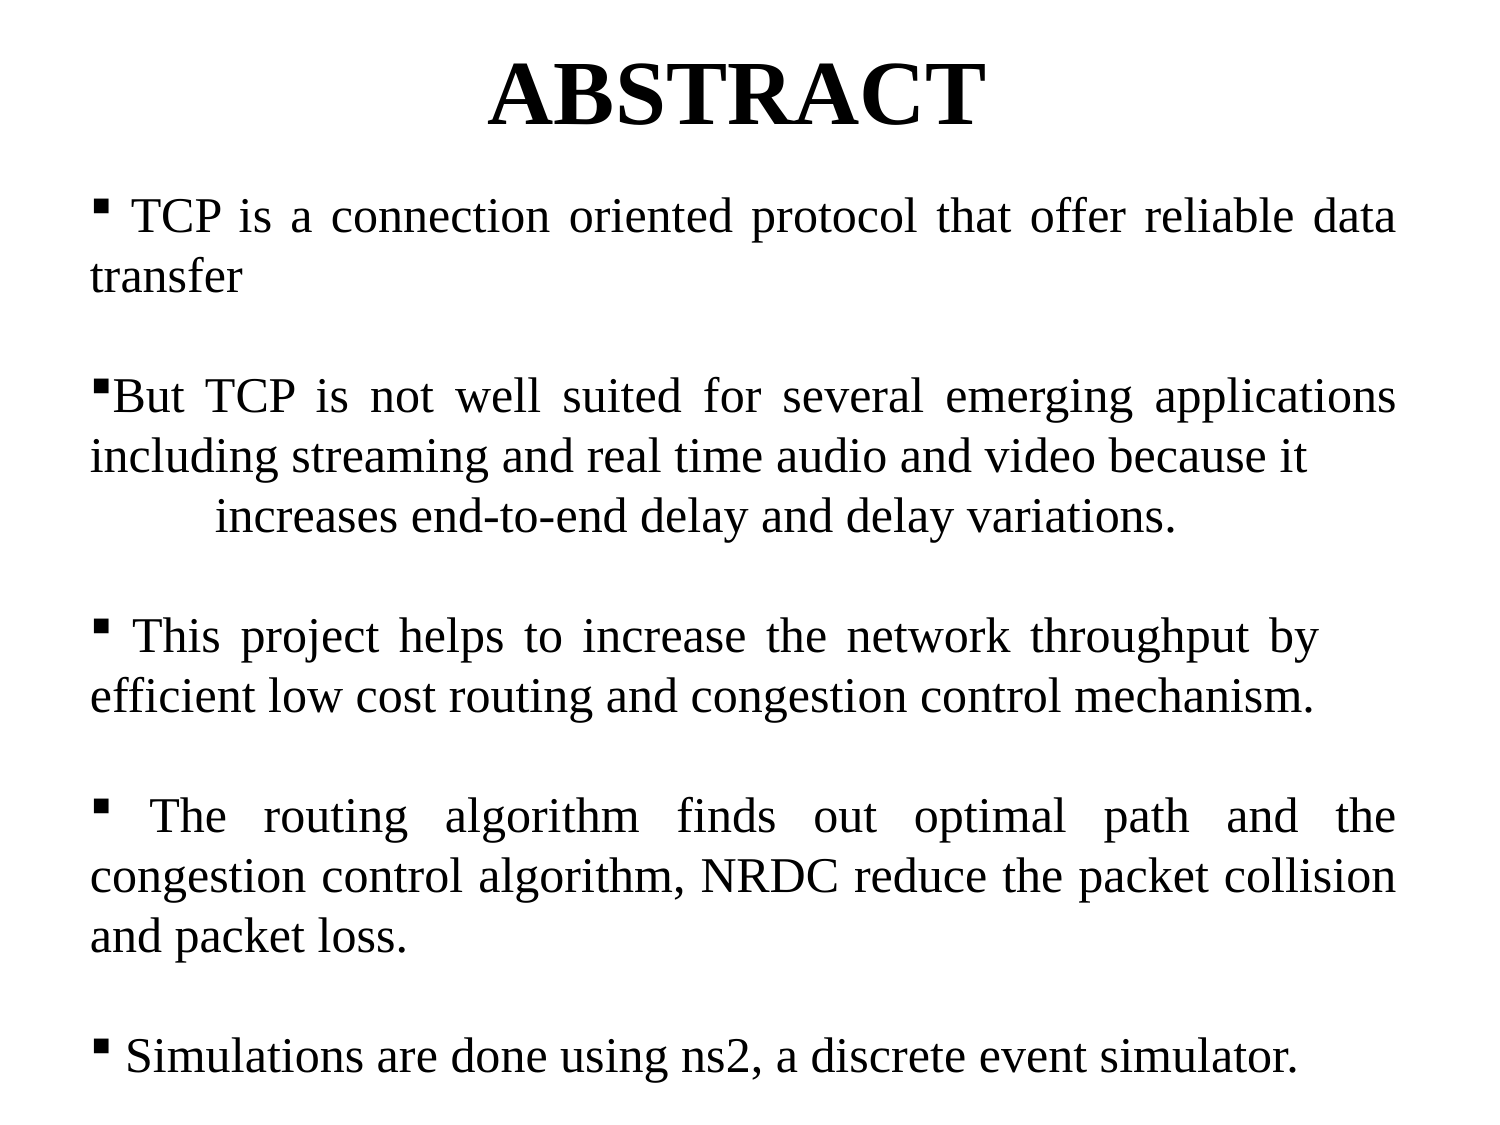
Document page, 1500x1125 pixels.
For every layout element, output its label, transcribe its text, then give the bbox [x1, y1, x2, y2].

text_box TCP is a connection oriented protocol that offer reliable data transfer But TCP is not well suited for several emerging applications including streaming and real time audio and video because it increases end-to-end delay and delay variations. This project helps to increase the network throughput by efficient low cost routing and congestion control mechanism. The routing algorithm finds out optimal path and the congestion control algorithm, NRDC reduce the packet collision and packet loss. Simulations are done using ns2, a discrete event simulator. [74, 174, 1413, 1090]
title ABSTRACT [62, 0, 1413, 176]
